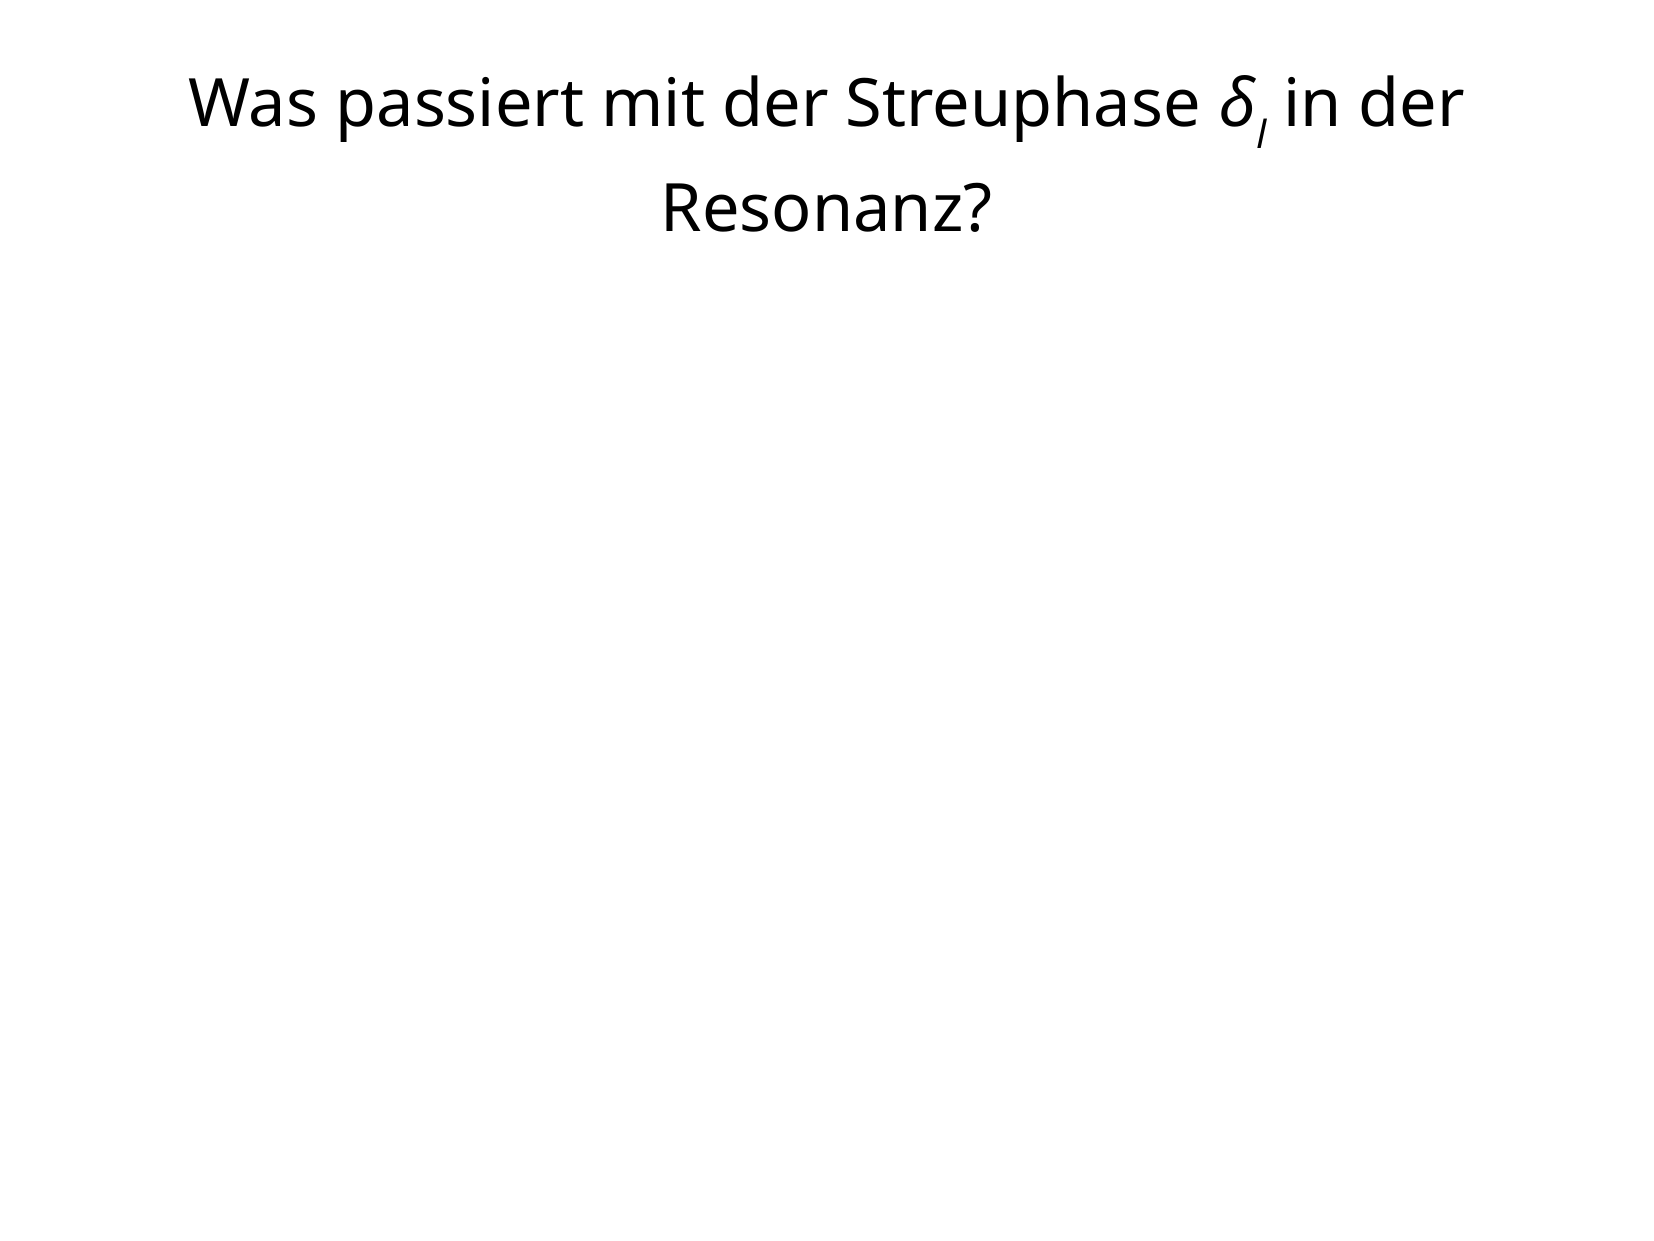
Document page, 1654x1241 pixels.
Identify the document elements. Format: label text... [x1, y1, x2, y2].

title Was passiert mit der Streuphase δl in der Resonanz? [82, 49, 1571, 257]
